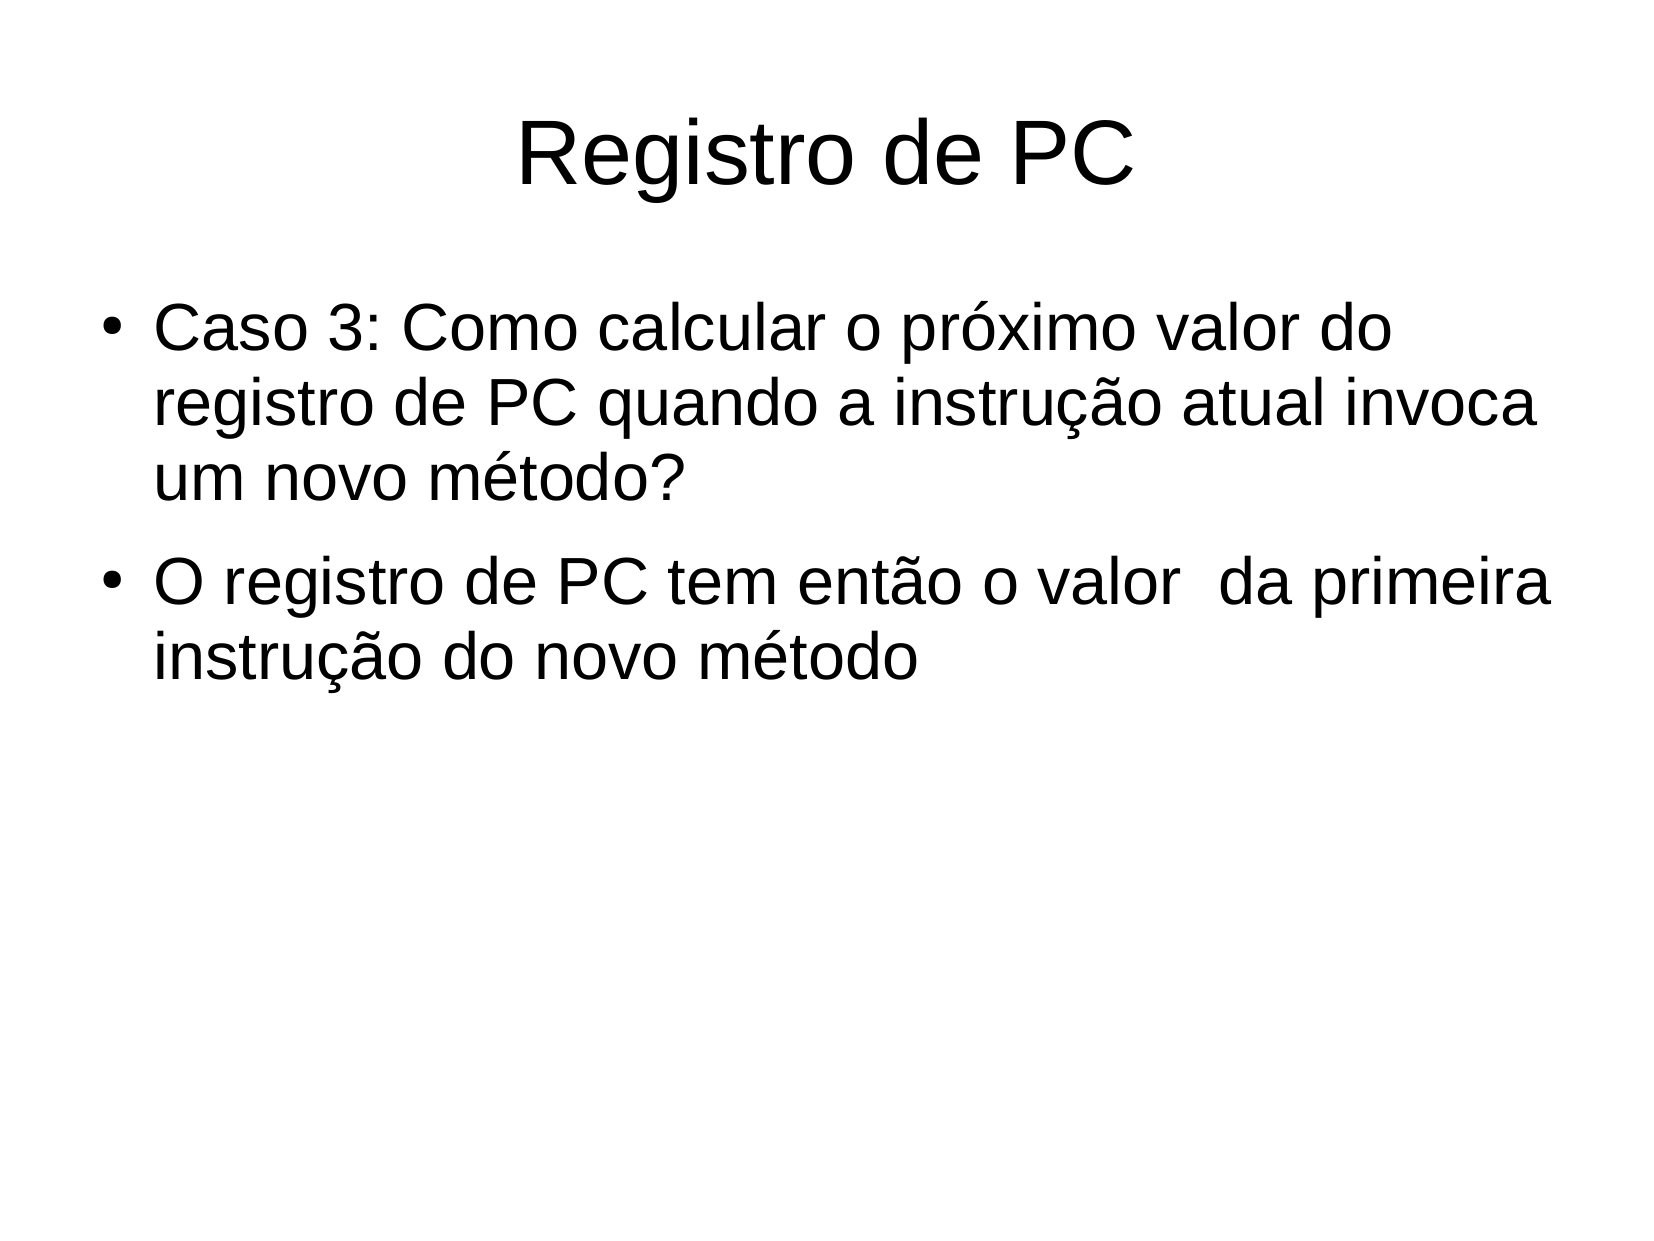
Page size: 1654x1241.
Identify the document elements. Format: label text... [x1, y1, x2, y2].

list Caso 3: Como calcular o próximo valor do registro de PC quando a instrução atual invoca um novo método? O registro de PC tem então o valor da primeira instrução do novo método [82, 290, 1571, 1010]
title Registro de PC [82, 49, 1571, 257]
